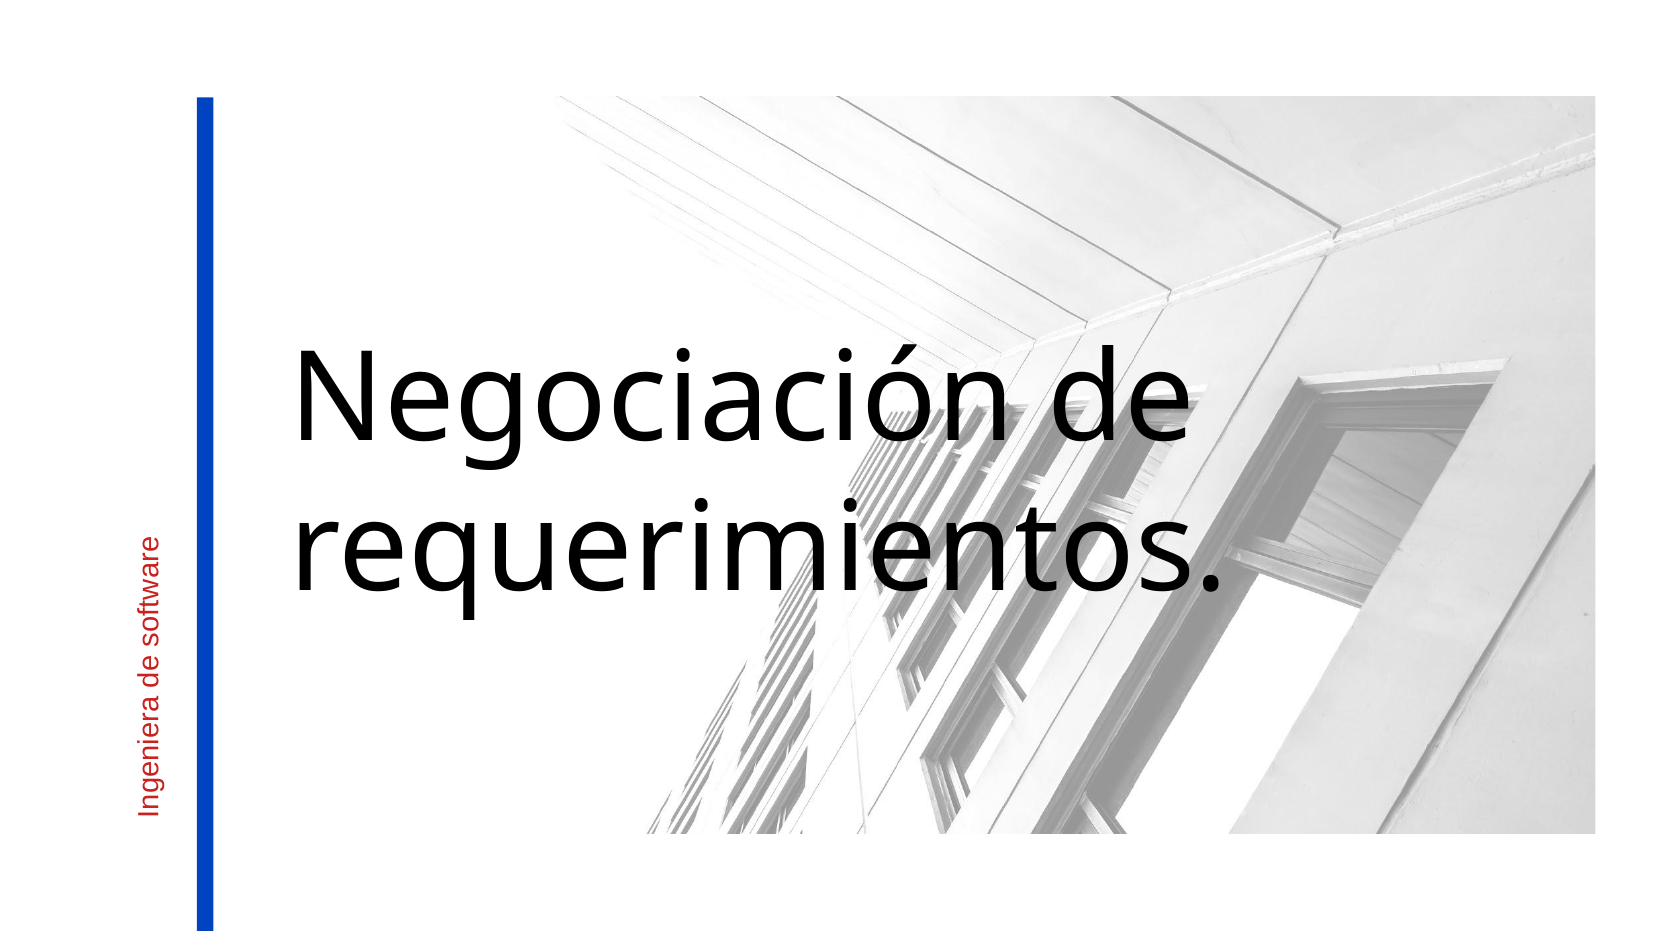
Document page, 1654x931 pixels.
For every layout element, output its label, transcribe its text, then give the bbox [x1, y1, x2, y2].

title Negociación de requerimientos. [274, 181, 1506, 750]
picture [216, 96, 1596, 834]
subtitle Ingeniera de software [74, 0, 180, 834]
